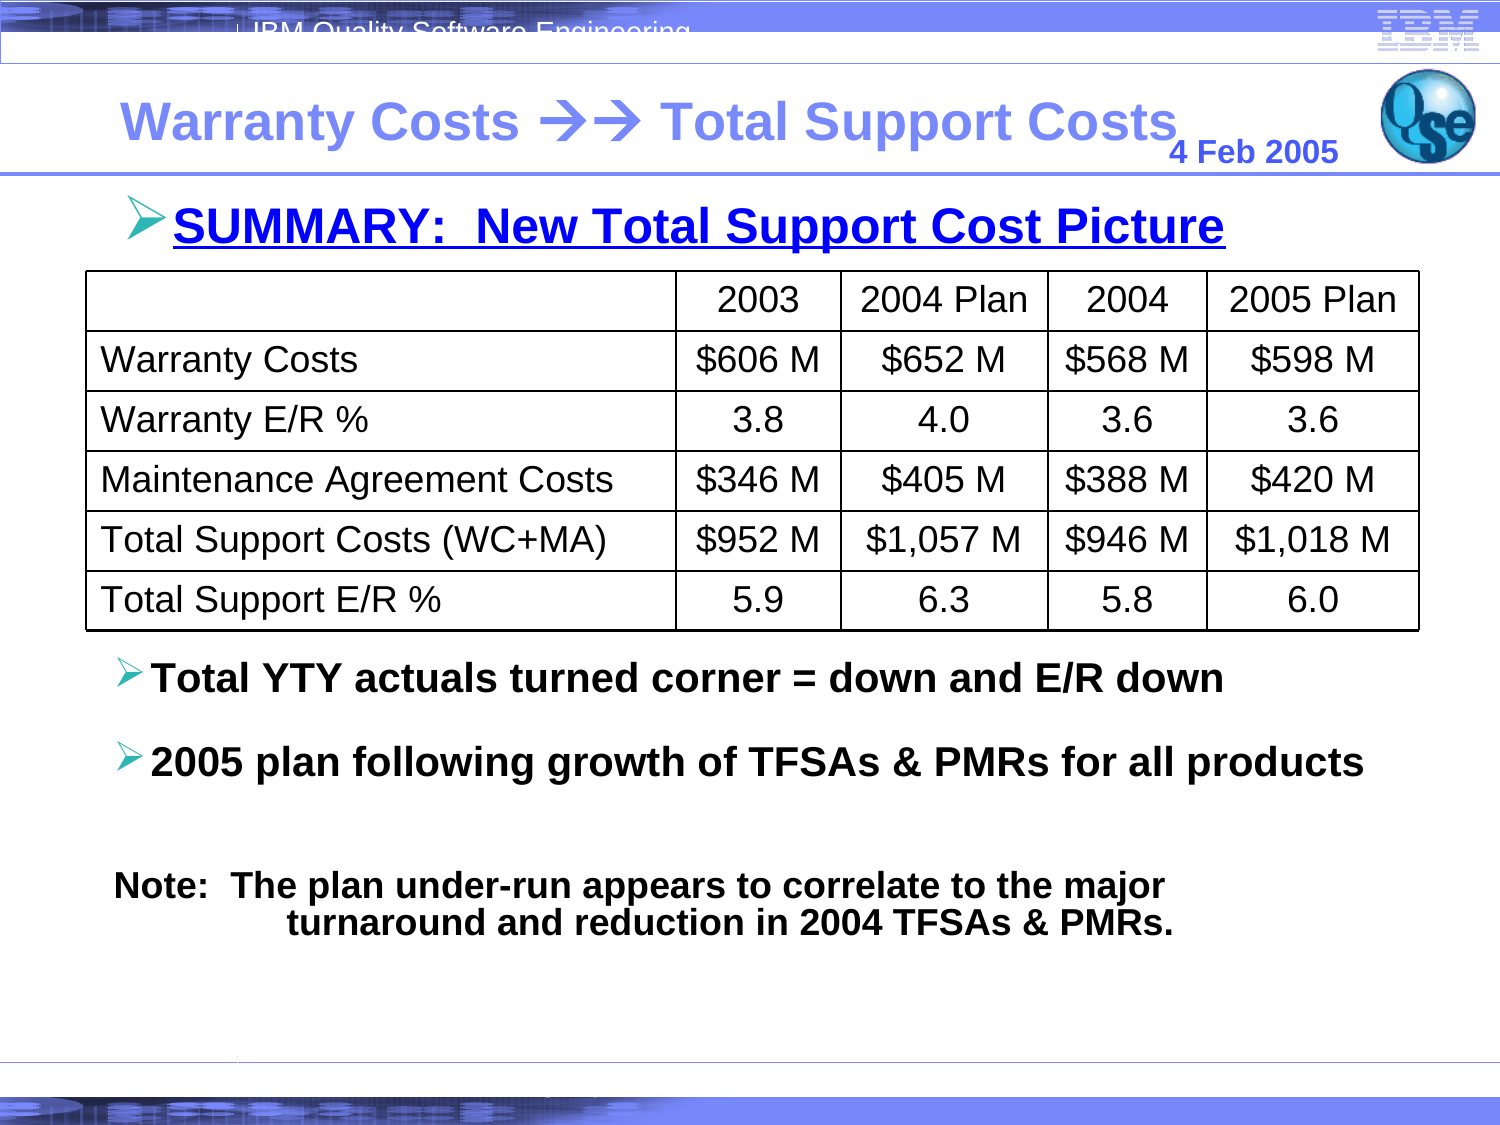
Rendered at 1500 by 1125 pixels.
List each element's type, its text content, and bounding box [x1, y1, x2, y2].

text_box 6.3 [842, 572, 1047, 629]
text_box 3.6 [1049, 392, 1206, 450]
text_box 2004 [1049, 272, 1206, 330]
text_box 2005 Plan [1208, 272, 1418, 330]
text_box $952 M [677, 512, 840, 570]
text_box Warranty E/R % [87, 392, 675, 450]
title Warranty Costs  Total Support Costs [105, 88, 1253, 171]
text_box $420 M [1208, 452, 1418, 510]
text_box $568 M [1049, 332, 1206, 390]
text_box $388 M [1049, 452, 1206, 510]
text_box $946 M [1049, 512, 1206, 570]
text_box 5.9 [677, 572, 840, 629]
text_box 4 Feb 2005 [1154, 126, 1355, 179]
text_box Total Support E/R % [87, 572, 675, 629]
list SUMMARY: New Total Support Cost Picture [108, 193, 1359, 266]
text_box $606 M [677, 332, 840, 390]
picture [1, 1, 1500, 63]
text_box Total YTY actuals turned corner = down and E/R down 2005 plan following growth of TFSAs & PMRs for all products Note: The plan under-run appears to correlate to the major turnaround and reduction in 2004 TFSAs & PMRs. [98, 651, 1381, 952]
text_box Total Support Costs (WC+MA) [87, 512, 675, 570]
text_box $1,018 M [1208, 512, 1418, 570]
text_box 2003 [677, 272, 840, 330]
text_box $346 M [677, 452, 840, 510]
text_box $598 M [1208, 332, 1418, 390]
text_box $652 M [842, 332, 1047, 390]
text_box 2004 Plan [842, 272, 1047, 330]
picture [1376, 64, 1482, 170]
text_box 6.0 [1208, 572, 1418, 629]
text_box Warranty Costs [87, 332, 675, 390]
text_box 3.6 [1208, 392, 1418, 450]
text_box 3.8 [677, 392, 840, 450]
text_box $405 M [842, 452, 1047, 510]
text_box 5.8 [1049, 572, 1206, 629]
text_box Maintenance Agreement Costs [87, 452, 675, 510]
text_box 4.0 [842, 392, 1047, 450]
text_box $1,057 M [842, 512, 1047, 570]
picture [0, 1063, 1500, 1125]
